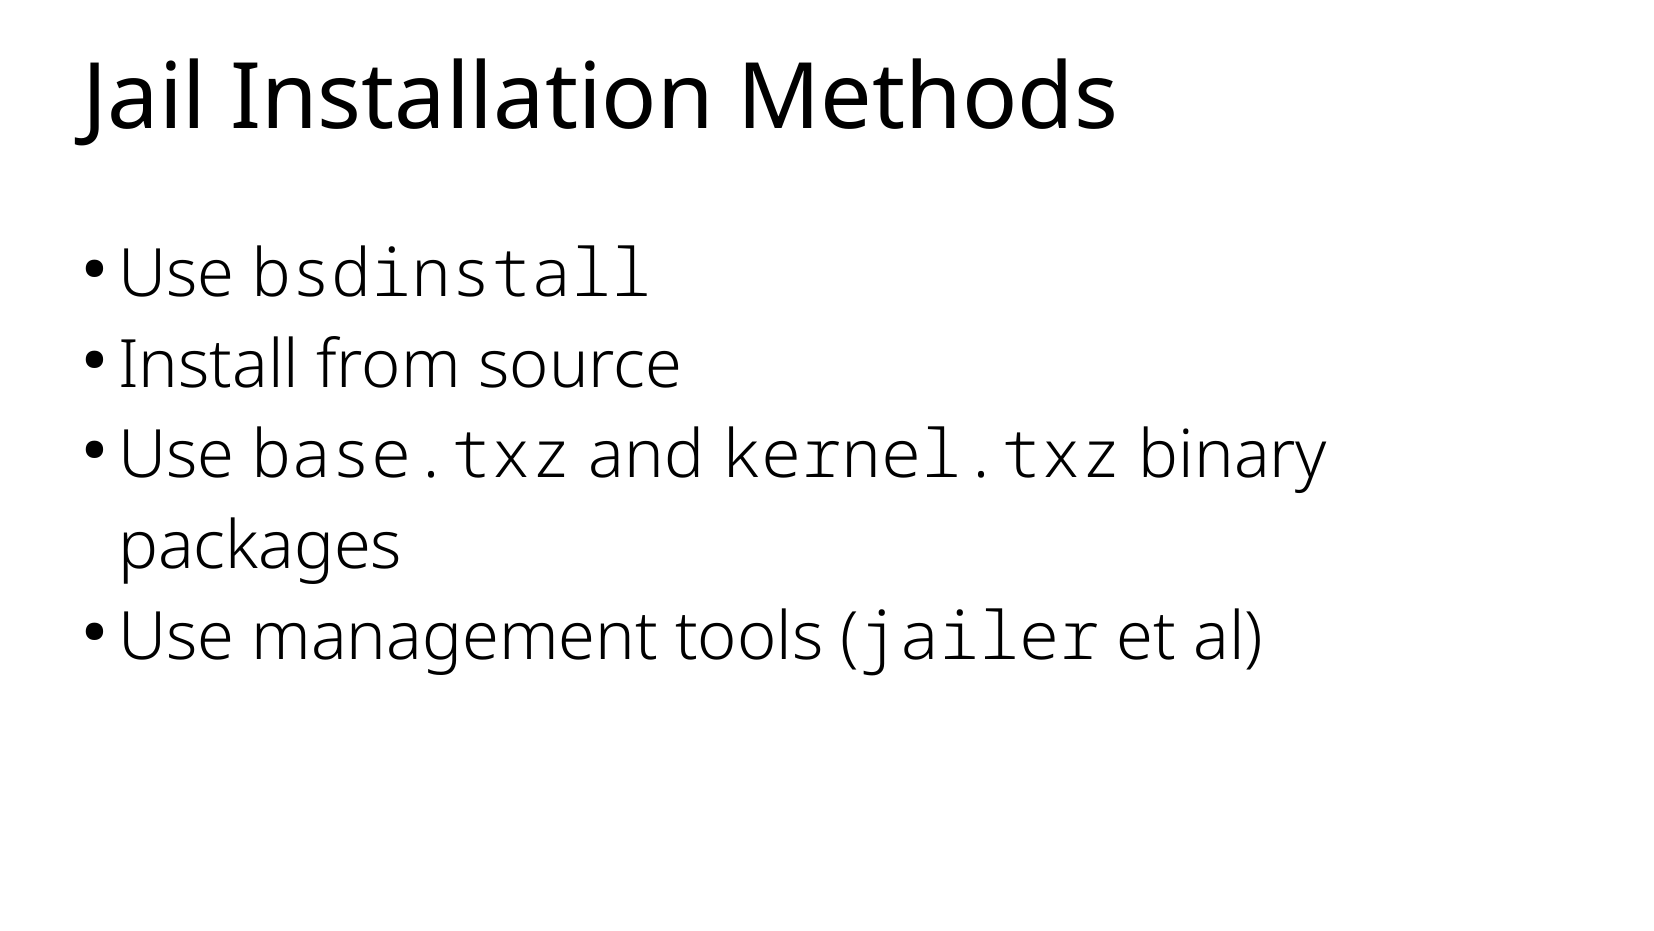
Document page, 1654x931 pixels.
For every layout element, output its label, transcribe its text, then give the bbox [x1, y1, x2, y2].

list Use bsdinstall Install from source Use base.txz and kernel.txz binary packages Use management tools (jailer et al) [82, 224, 1571, 825]
title Jail Installation Methods [82, 37, 1571, 150]
